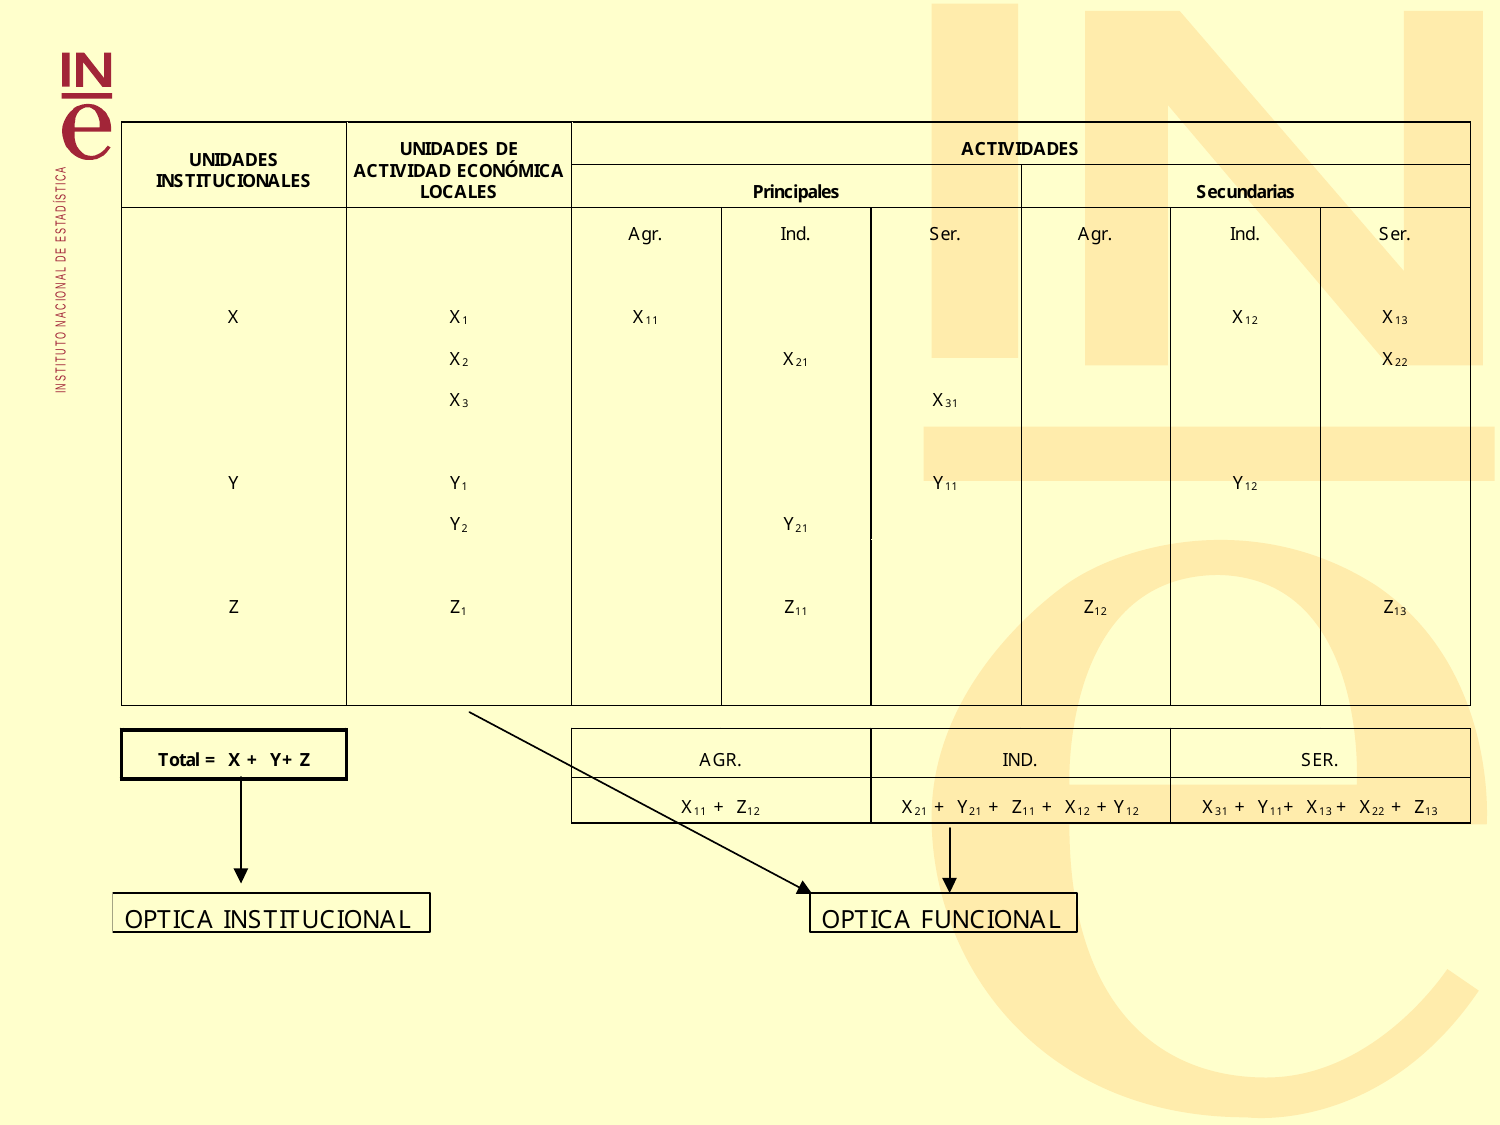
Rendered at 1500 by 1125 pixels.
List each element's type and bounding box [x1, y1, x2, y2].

chart [112, 99, 1500, 1125]
